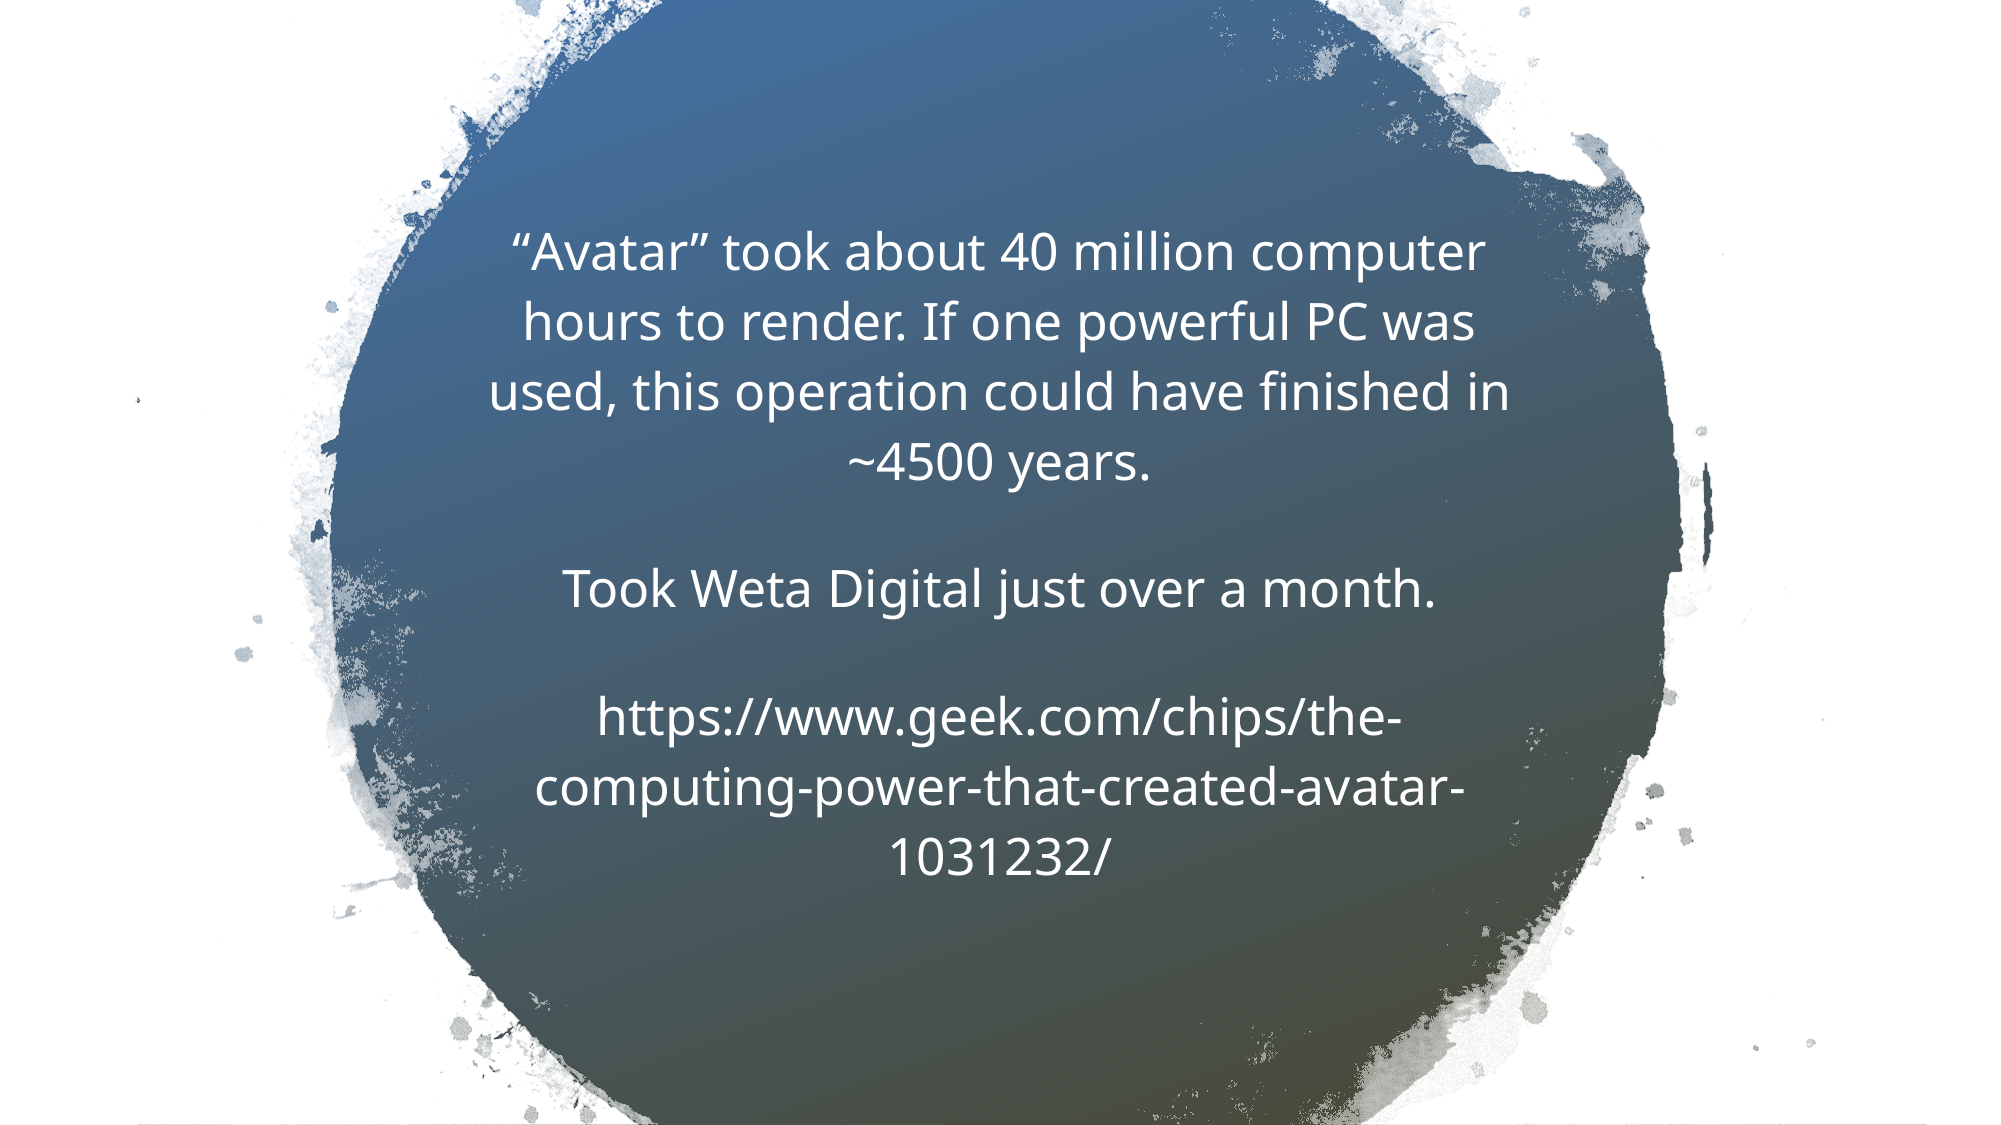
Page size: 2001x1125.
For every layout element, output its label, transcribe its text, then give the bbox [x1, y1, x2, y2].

picture [0, 0, 2000, 1125]
text_box “Avatar” took about 40 million computer hours to render. If one powerful PC was used, this operation could have finished in ~4500 years. Took Weta Digital just over a month. https://www.geek.com/chips/the-computing-power-that-created-avatar-1031232/ [447, 200, 1553, 898]
